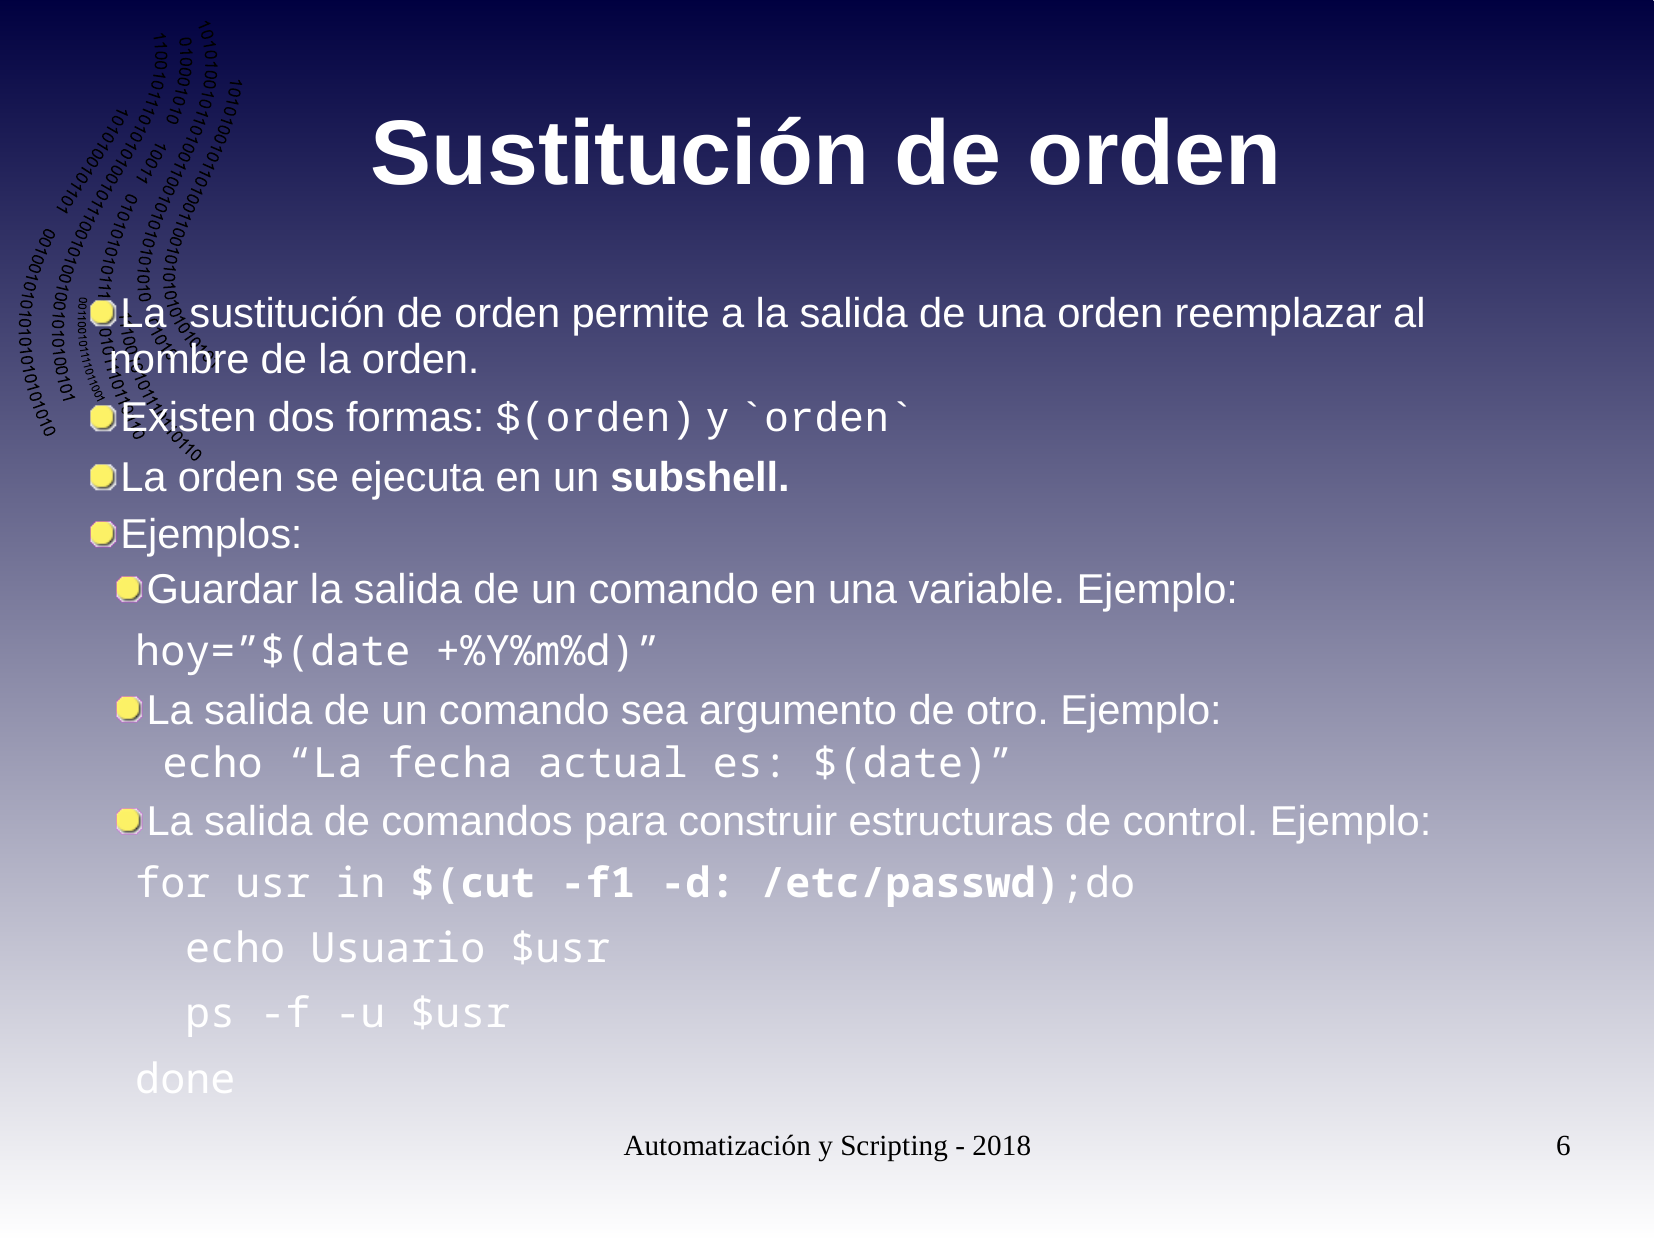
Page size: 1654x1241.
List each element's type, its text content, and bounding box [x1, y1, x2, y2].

picture [18, 20, 243, 461]
title Sustitución de orden [82, 49, 1571, 257]
list La sustitución de orden permite a la salida de una orden reemplazar al nombre de la orden. Existen dos formas: $(orden) y `orden` La orden se ejecuta en un subshell. Ejemplos: Guardar la salida de un comando en una variable. Ejemplo: hoy=”$(date +%Y%m%d)” La salida de un comando sea argumento de otro. Ejemplo: echo “La fecha actual es: $(date)” La salida de comandos para construir estructuras de control. Ejemplo: for usr in $(cut -f1 -d: /etc/passwd);do echo Usuario $usr ps -f -u $usr done [82, 290, 1571, 1111]
